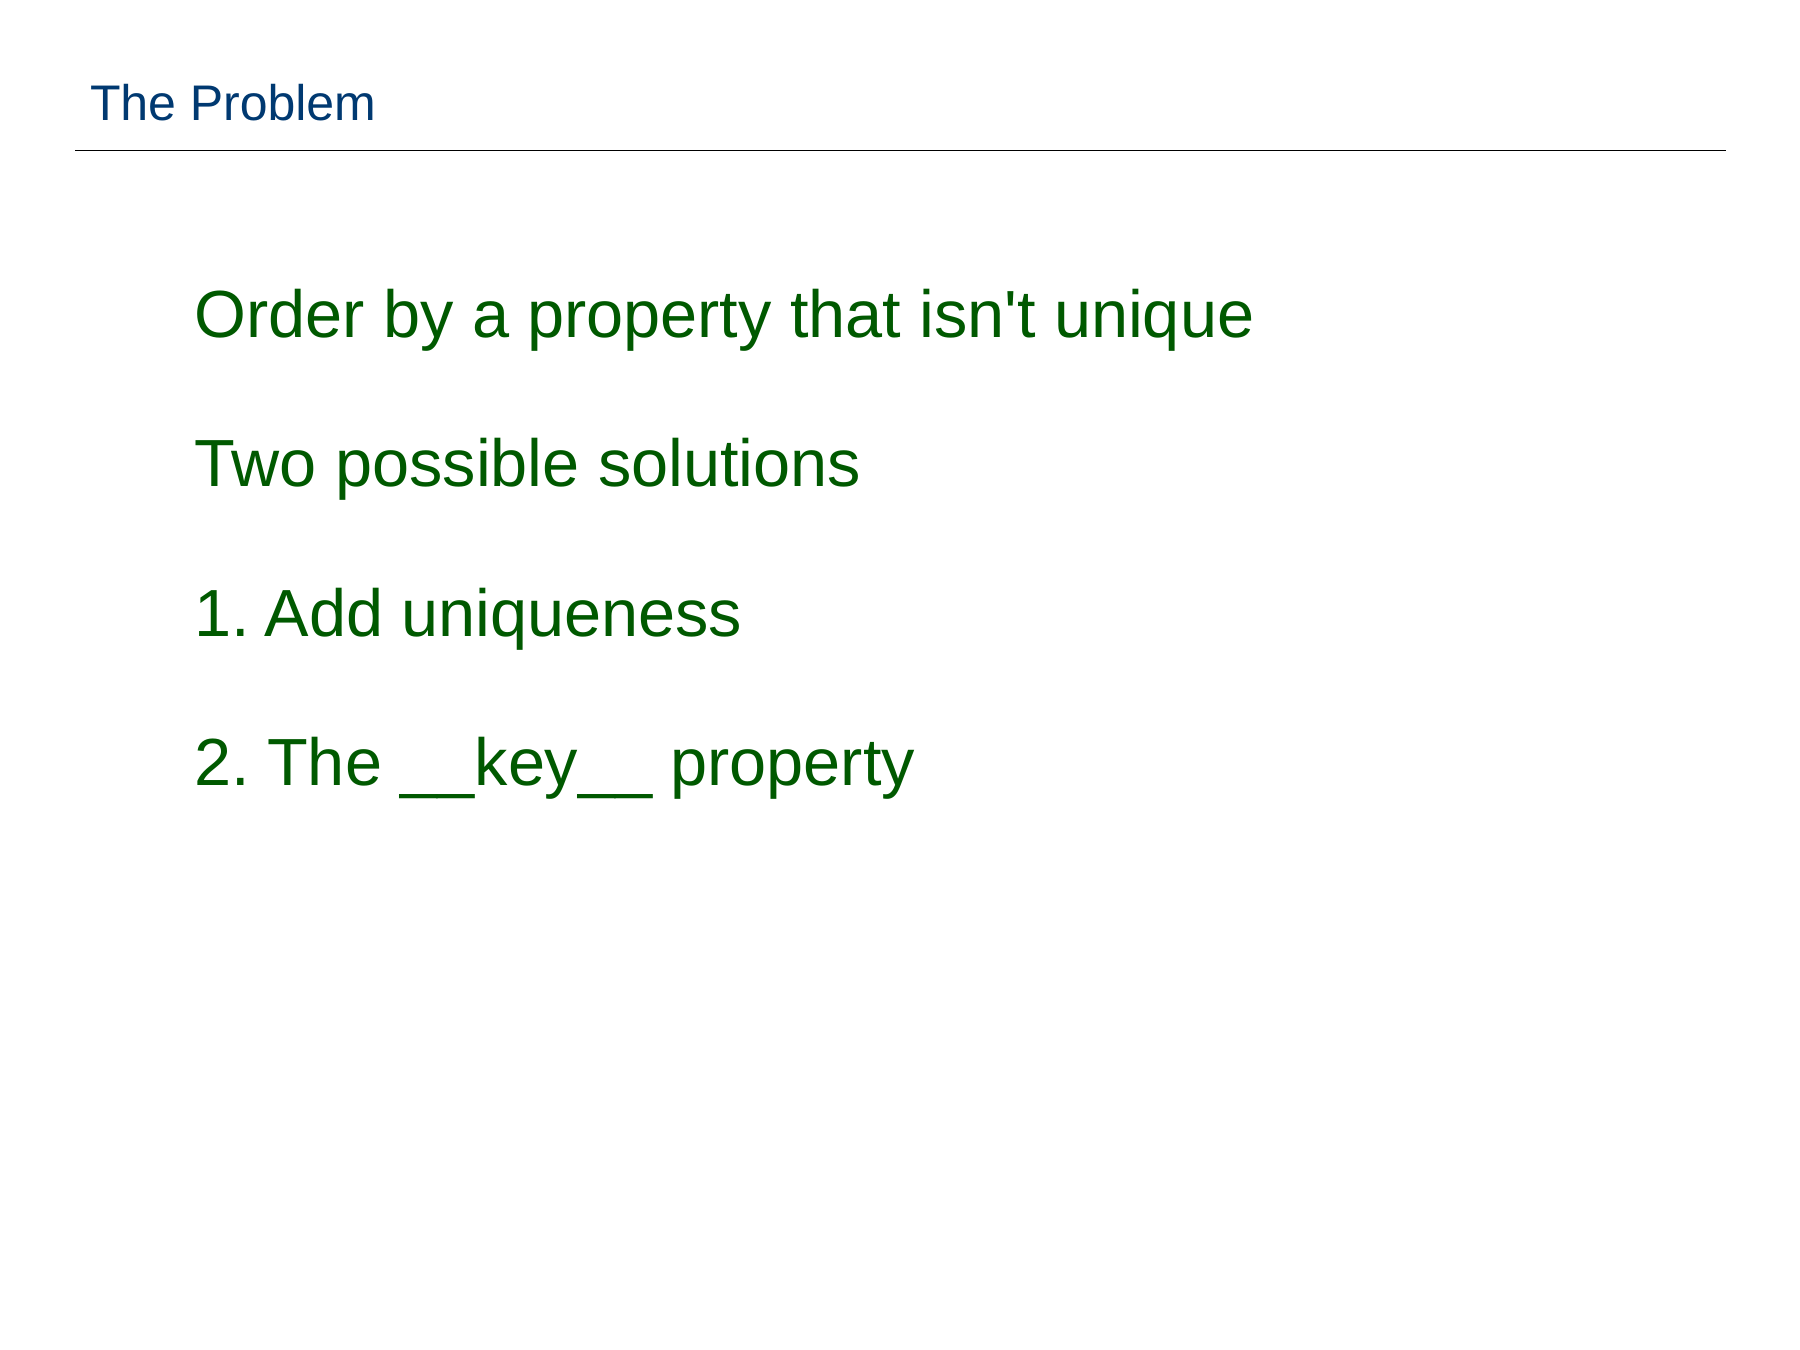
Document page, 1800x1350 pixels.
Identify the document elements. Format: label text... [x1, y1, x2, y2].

text_box Order by a property that isn't unique Two possible solutions 1. Add uniqueness 2. The __key__ property [180, 269, 1274, 1032]
title The Problem [90, 61, 1710, 150]
